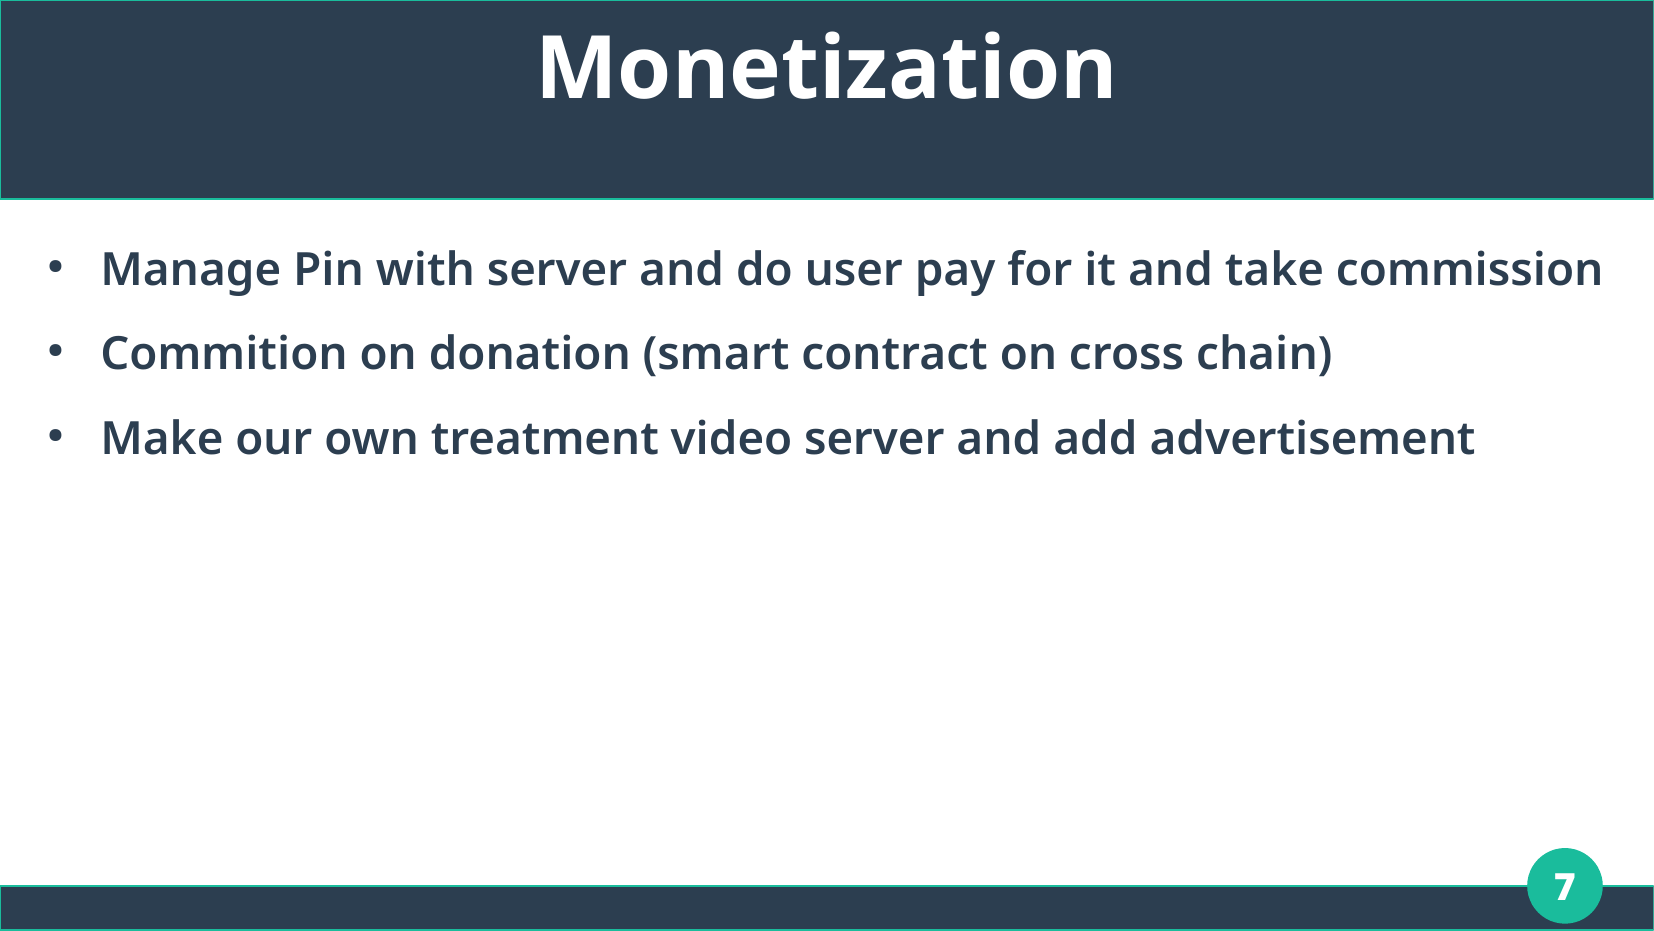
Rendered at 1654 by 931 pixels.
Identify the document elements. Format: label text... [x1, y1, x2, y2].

title Monetization [59, 37, 1595, 156]
list Manage Pin with server and do user pay for it and take commission Commition on donation (smart contract on cross chain) Make our own treatment video server and add advertisement [29, 236, 1625, 857]
